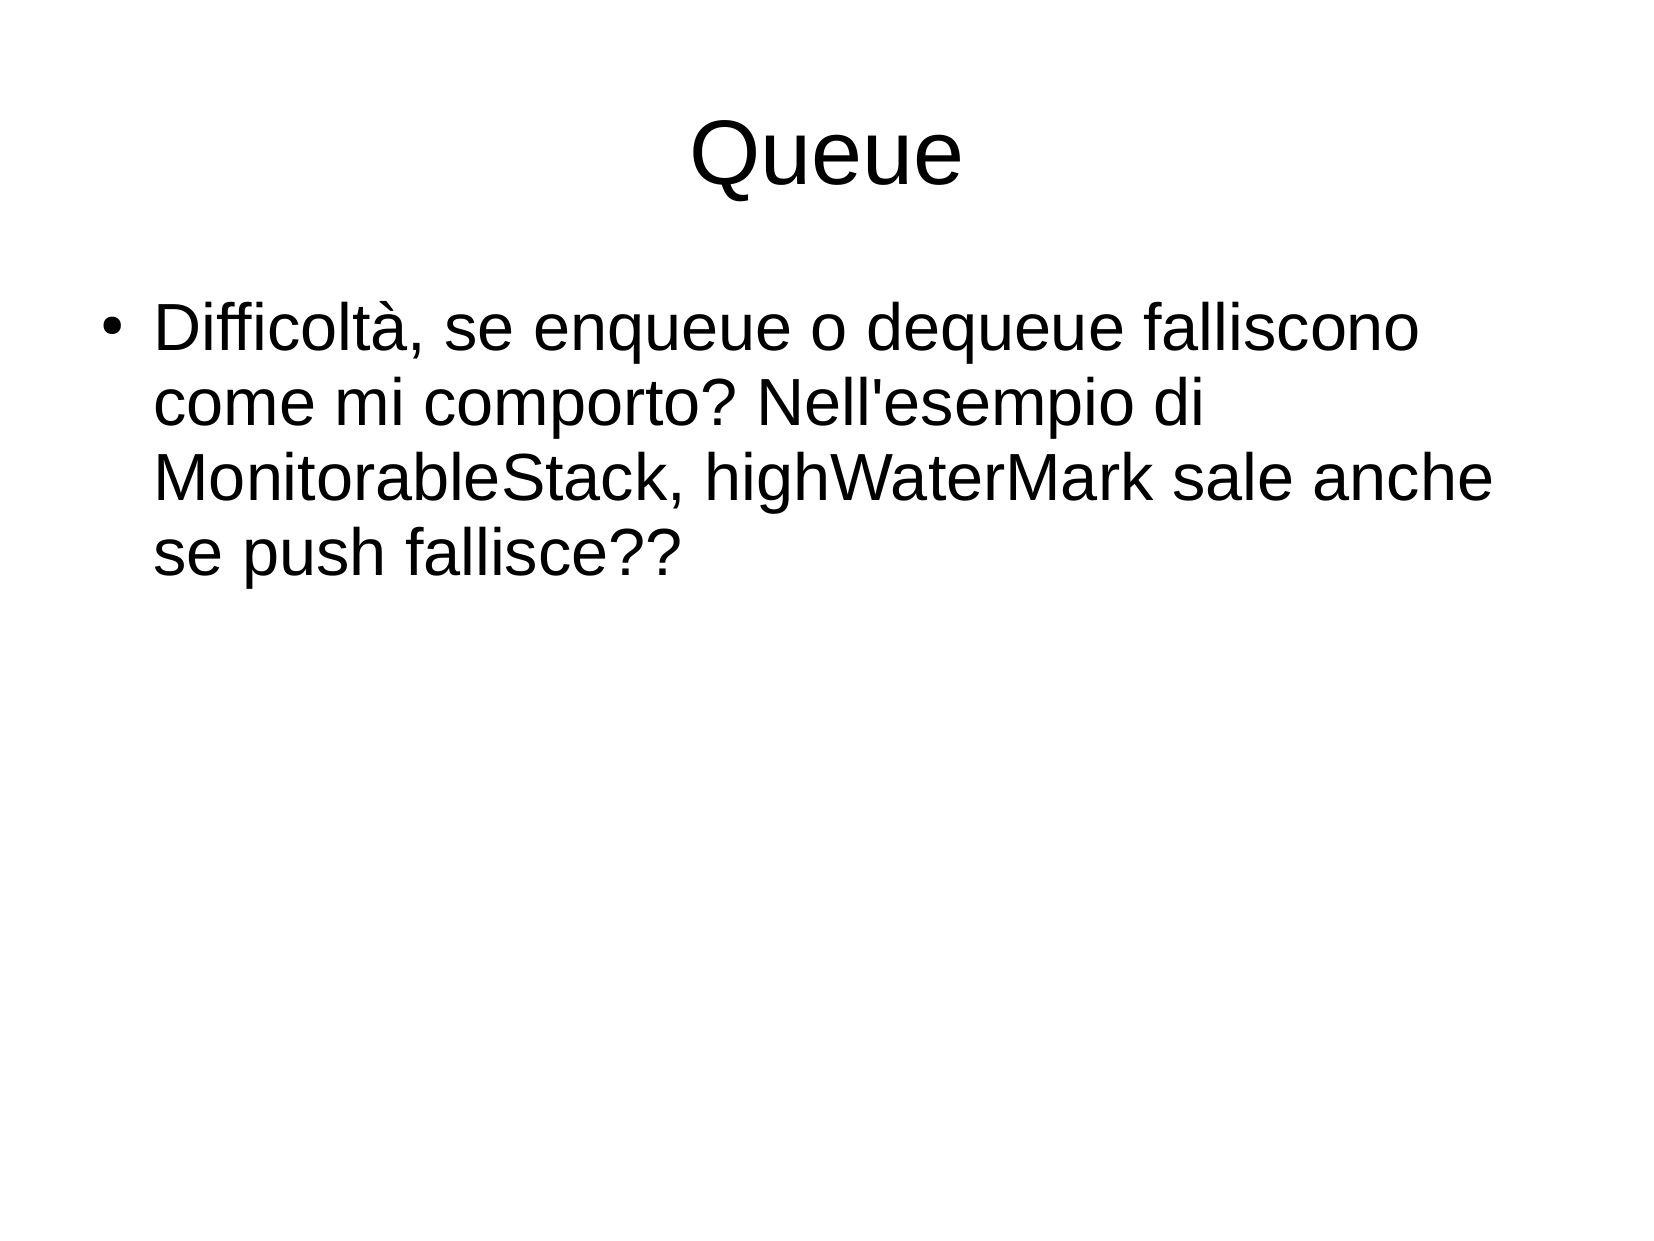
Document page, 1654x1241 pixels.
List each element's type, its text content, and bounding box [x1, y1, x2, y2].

list Difficoltà, se enqueue o dequeue falliscono come mi comporto? Nell'esempio di MonitorableStack, highWaterMark sale anche se push fallisce?? [82, 290, 1571, 1109]
title Queue [82, 49, 1571, 257]
